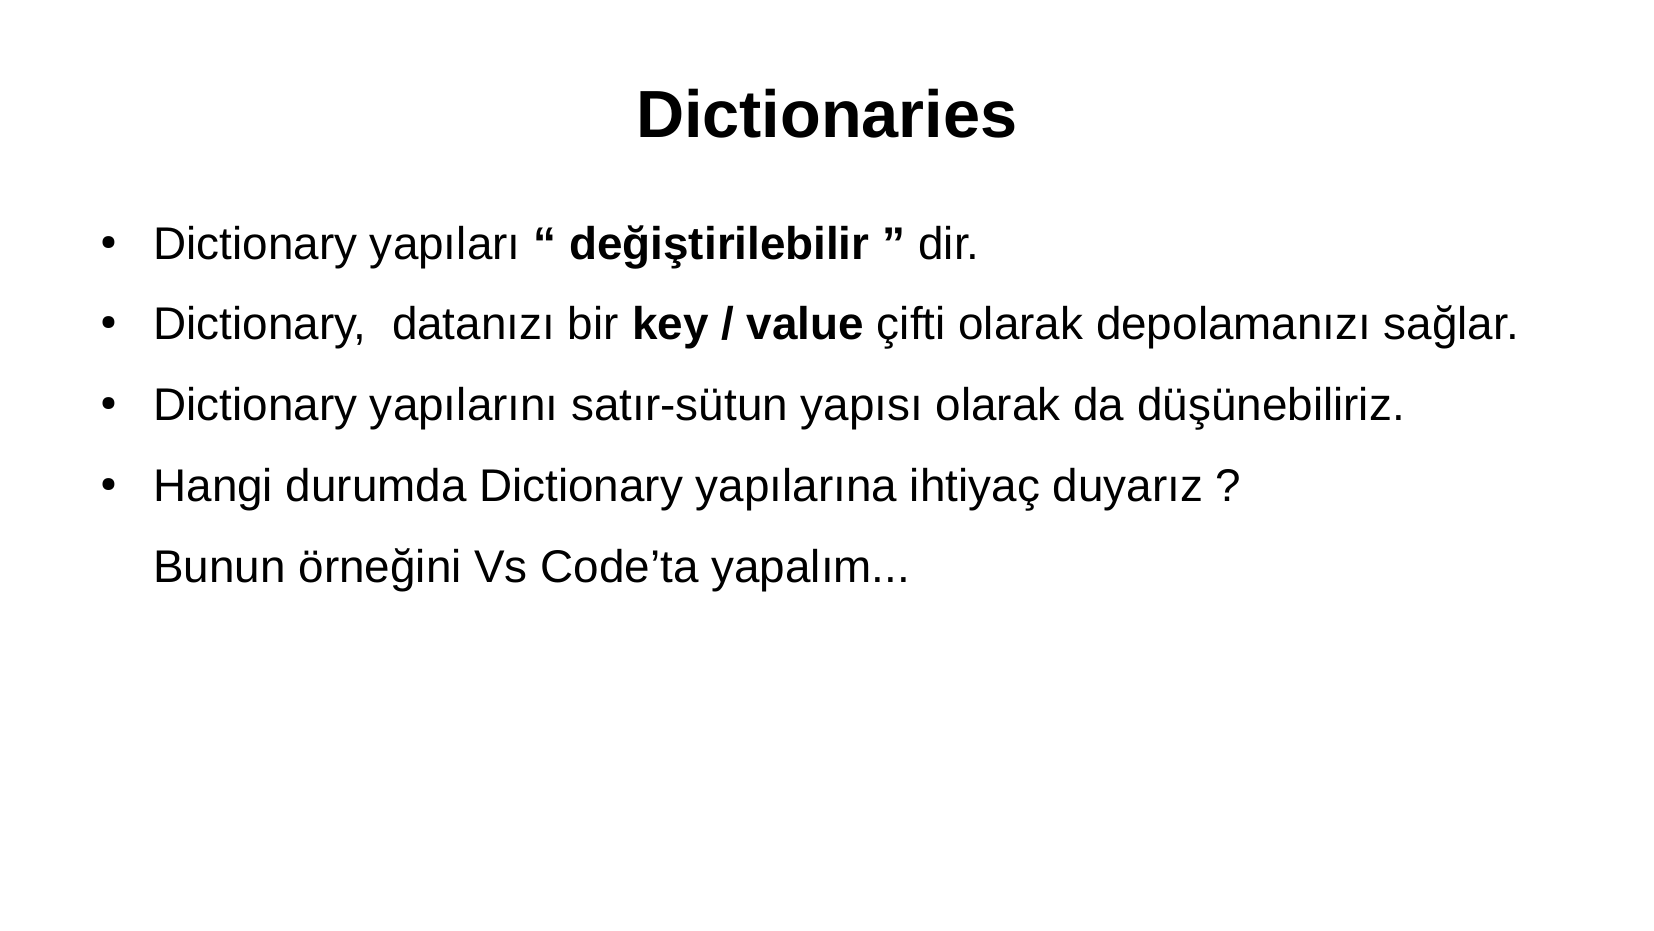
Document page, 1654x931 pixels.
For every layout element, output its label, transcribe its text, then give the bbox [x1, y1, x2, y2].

list Dictionary yapıları “ değiştirilebilir ” dir. Dictionary, datanızı bir key / value çifti olarak depolamanızı sağlar. Dictionary yapılarını satır-sütun yapısı olarak da düşünebiliriz. Hangi durumda Dictionary yapılarına ihtiyaç duyarız ? Bunun örneğini Vs Code’ta yapalım... [82, 217, 1571, 758]
title Dictionaries [82, 37, 1571, 193]
